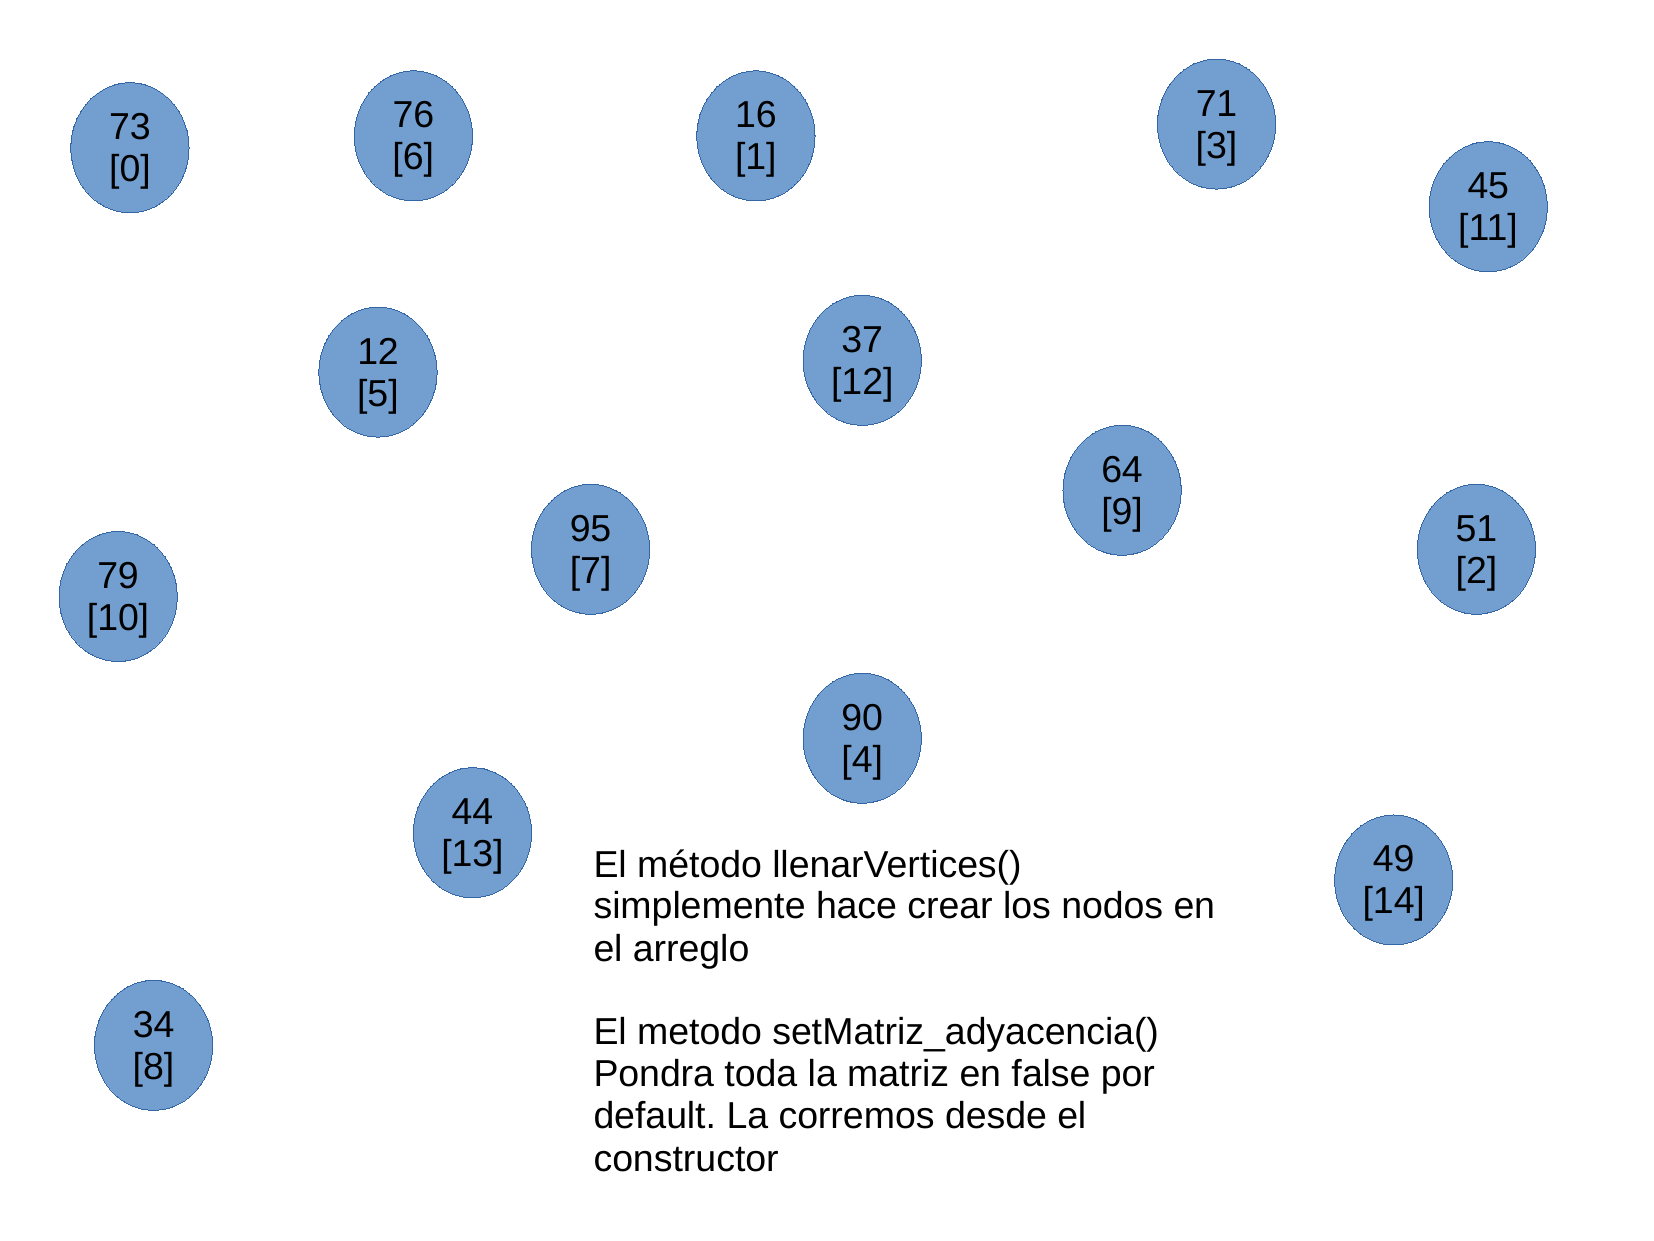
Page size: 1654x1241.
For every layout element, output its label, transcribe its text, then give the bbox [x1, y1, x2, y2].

text_box 73 [0] [70, 82, 190, 213]
text_box 71 [3] [1157, 59, 1276, 190]
text_box 90 [4] [803, 673, 922, 804]
text_box 34 [8] [94, 980, 213, 1111]
text_box 12 [5] [318, 307, 438, 438]
text_box 64 [9] [1062, 425, 1182, 556]
text_box El método llenarVertices() simplemente hace crear los nodos en el arreglo El metodo setMatriz_adyacencia() Pondra toda la matriz en false por default. La corremos desde el constructor [578, 835, 1252, 1229]
text_box 79 [10] [59, 531, 178, 662]
text_box 45 [11] [1429, 141, 1548, 272]
text_box 76 [6] [354, 70, 473, 201]
text_box 95 [7] [531, 484, 650, 615]
text_box 16 [1] [696, 70, 816, 201]
text_box 49 [14] [1334, 814, 1453, 945]
text_box 37 [12] [803, 295, 922, 426]
text_box 51 [2] [1417, 484, 1536, 615]
text_box 44 [13] [413, 767, 532, 898]
